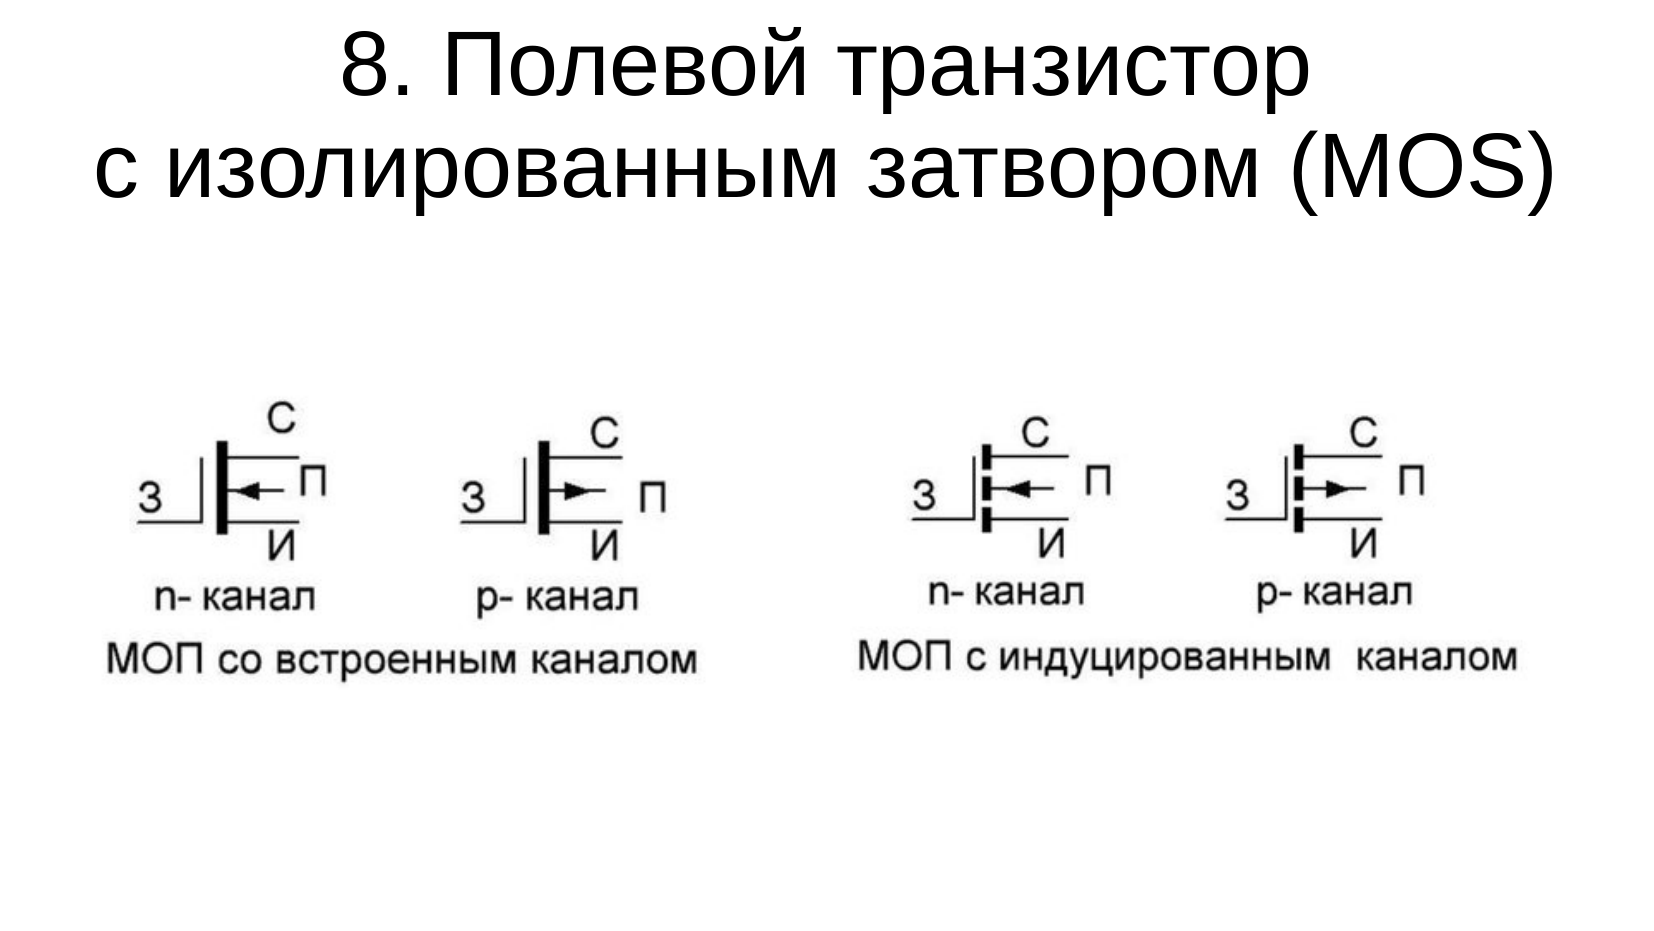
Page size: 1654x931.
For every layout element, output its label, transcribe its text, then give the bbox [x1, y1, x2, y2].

title 8. Полевой транзистор с изолированным затвором (MOS) [82, 12, 1571, 218]
picture [87, 383, 709, 691]
picture [848, 401, 1531, 687]
